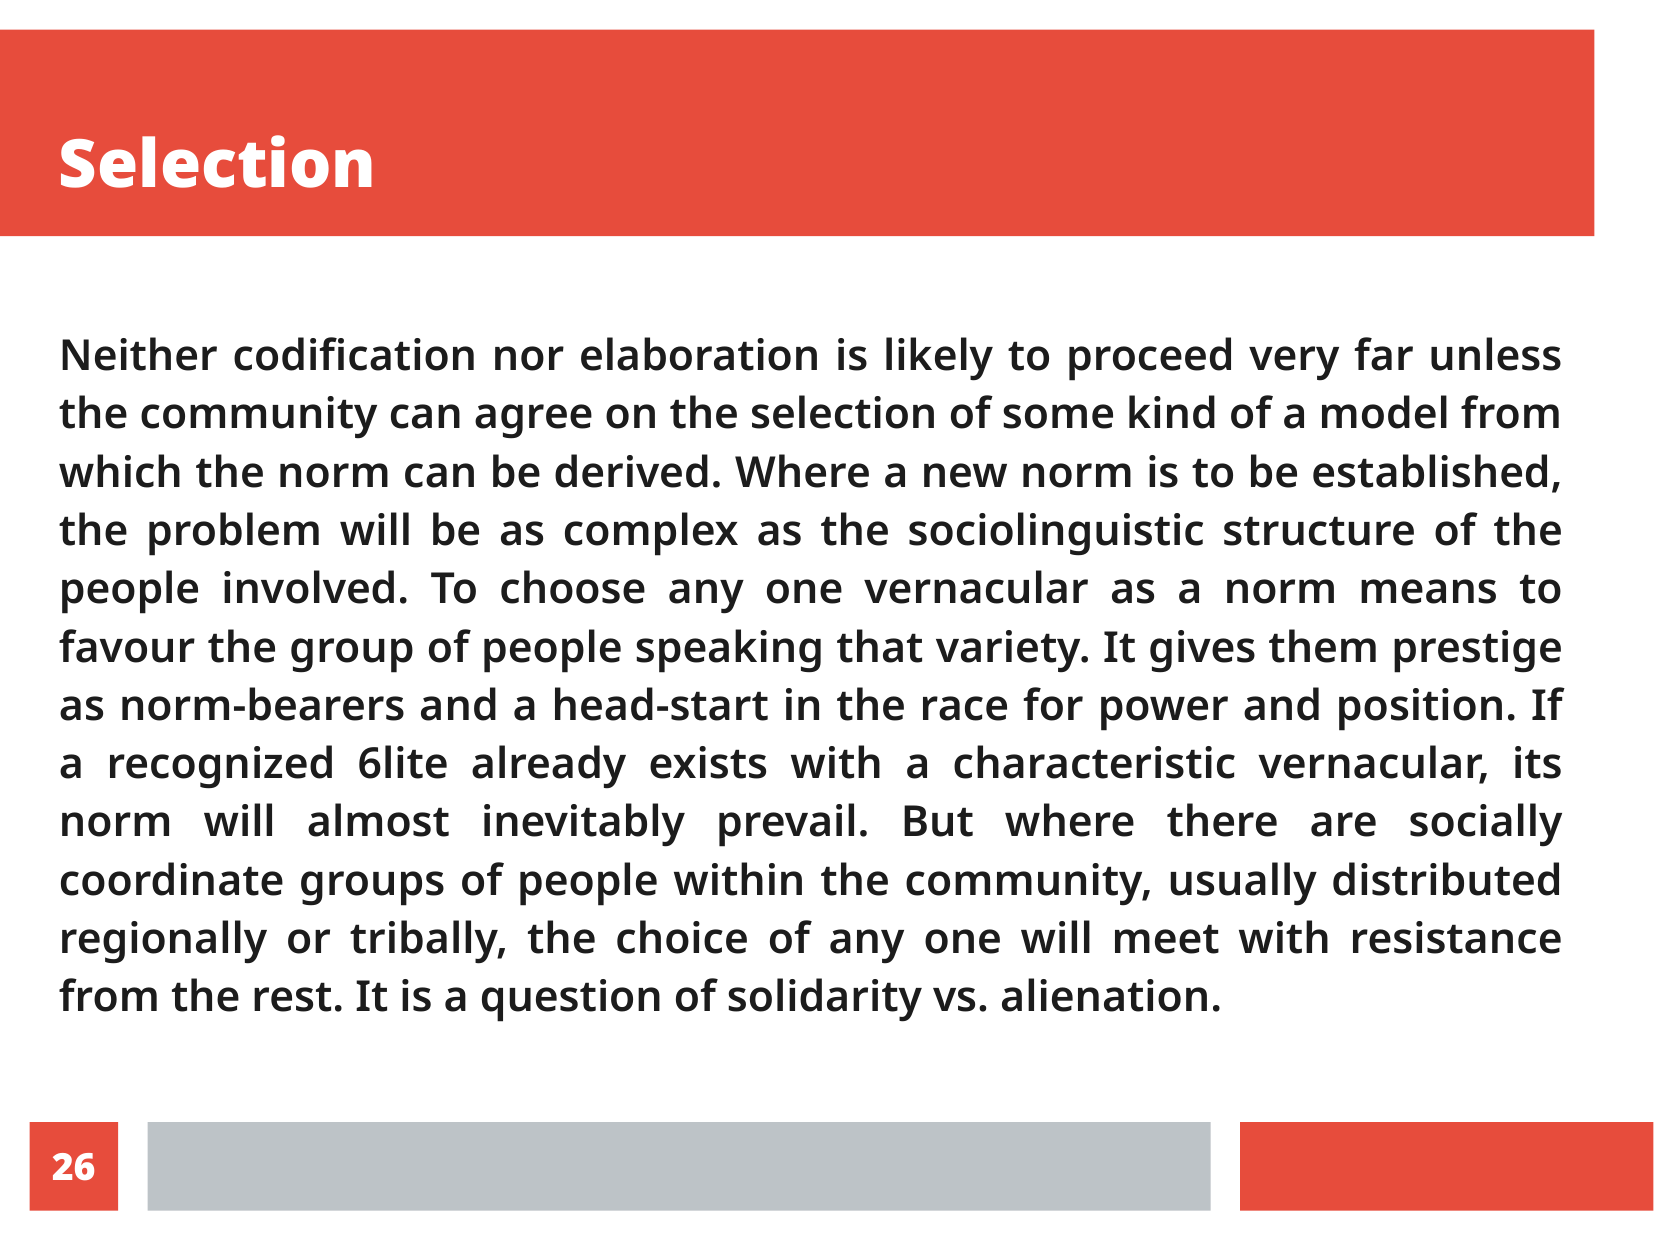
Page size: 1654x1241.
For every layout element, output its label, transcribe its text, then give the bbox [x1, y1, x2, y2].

title Selection [59, 59, 1595, 207]
list Neither codification nor elaboration is likely to proceed very far unless the community can agree on the selection of some kind of a model from which the norm can be derived. Where a new norm is to be established, the problem will be as complex as the sociolinguistic structure of the people involved. To choose any one vernacular as a norm means to favour the group of people speaking that variety. It gives them prestige as norm-bearers and a head-start in the race for power and position. If a recognized 6lite already exists with a characteristic vernacular, its norm will almost inevitably prevail. But where there are socially coordinate groups of people within the community, usually distributed regionally or tribally, the choice of any one will meet with resistance from the rest. It is a question of solidarity vs. alienation. [59, 324, 1565, 1093]
